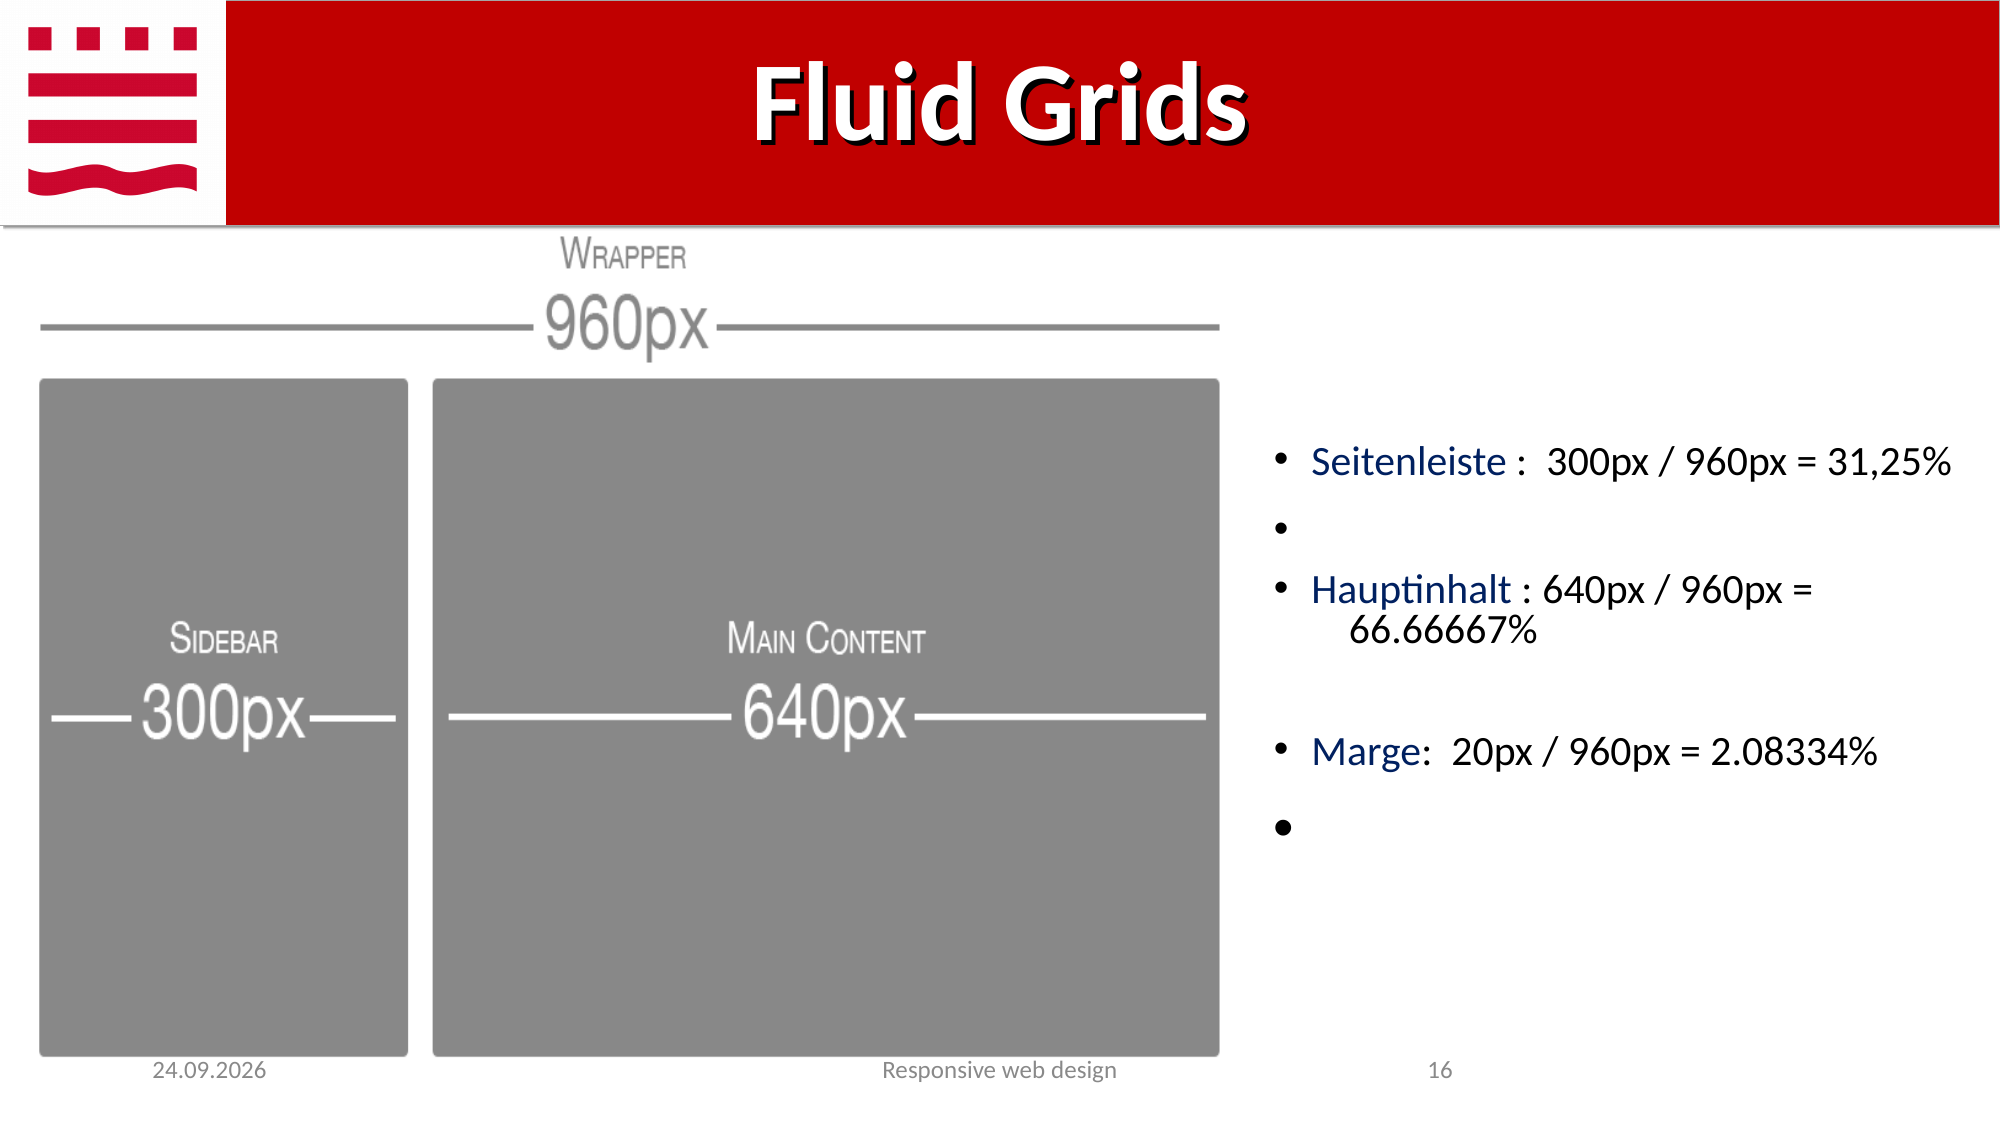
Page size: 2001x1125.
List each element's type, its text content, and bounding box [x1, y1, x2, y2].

text_box 2017/4/30 [137, 1042, 588, 1103]
picture [0, 0, 1259, 1105]
list Seitenleiste : 300px / 960px = 31,25% Hauptinhalt : 640px / 960px = 66.66667% Marge: 20px / 960px = 2.08334% [1259, 345, 2000, 976]
text_box Responsive web design [662, 1042, 1338, 1103]
text_box [1412, 1042, 1863, 1103]
text_box Fluid Grids [226, 0, 2000, 225]
